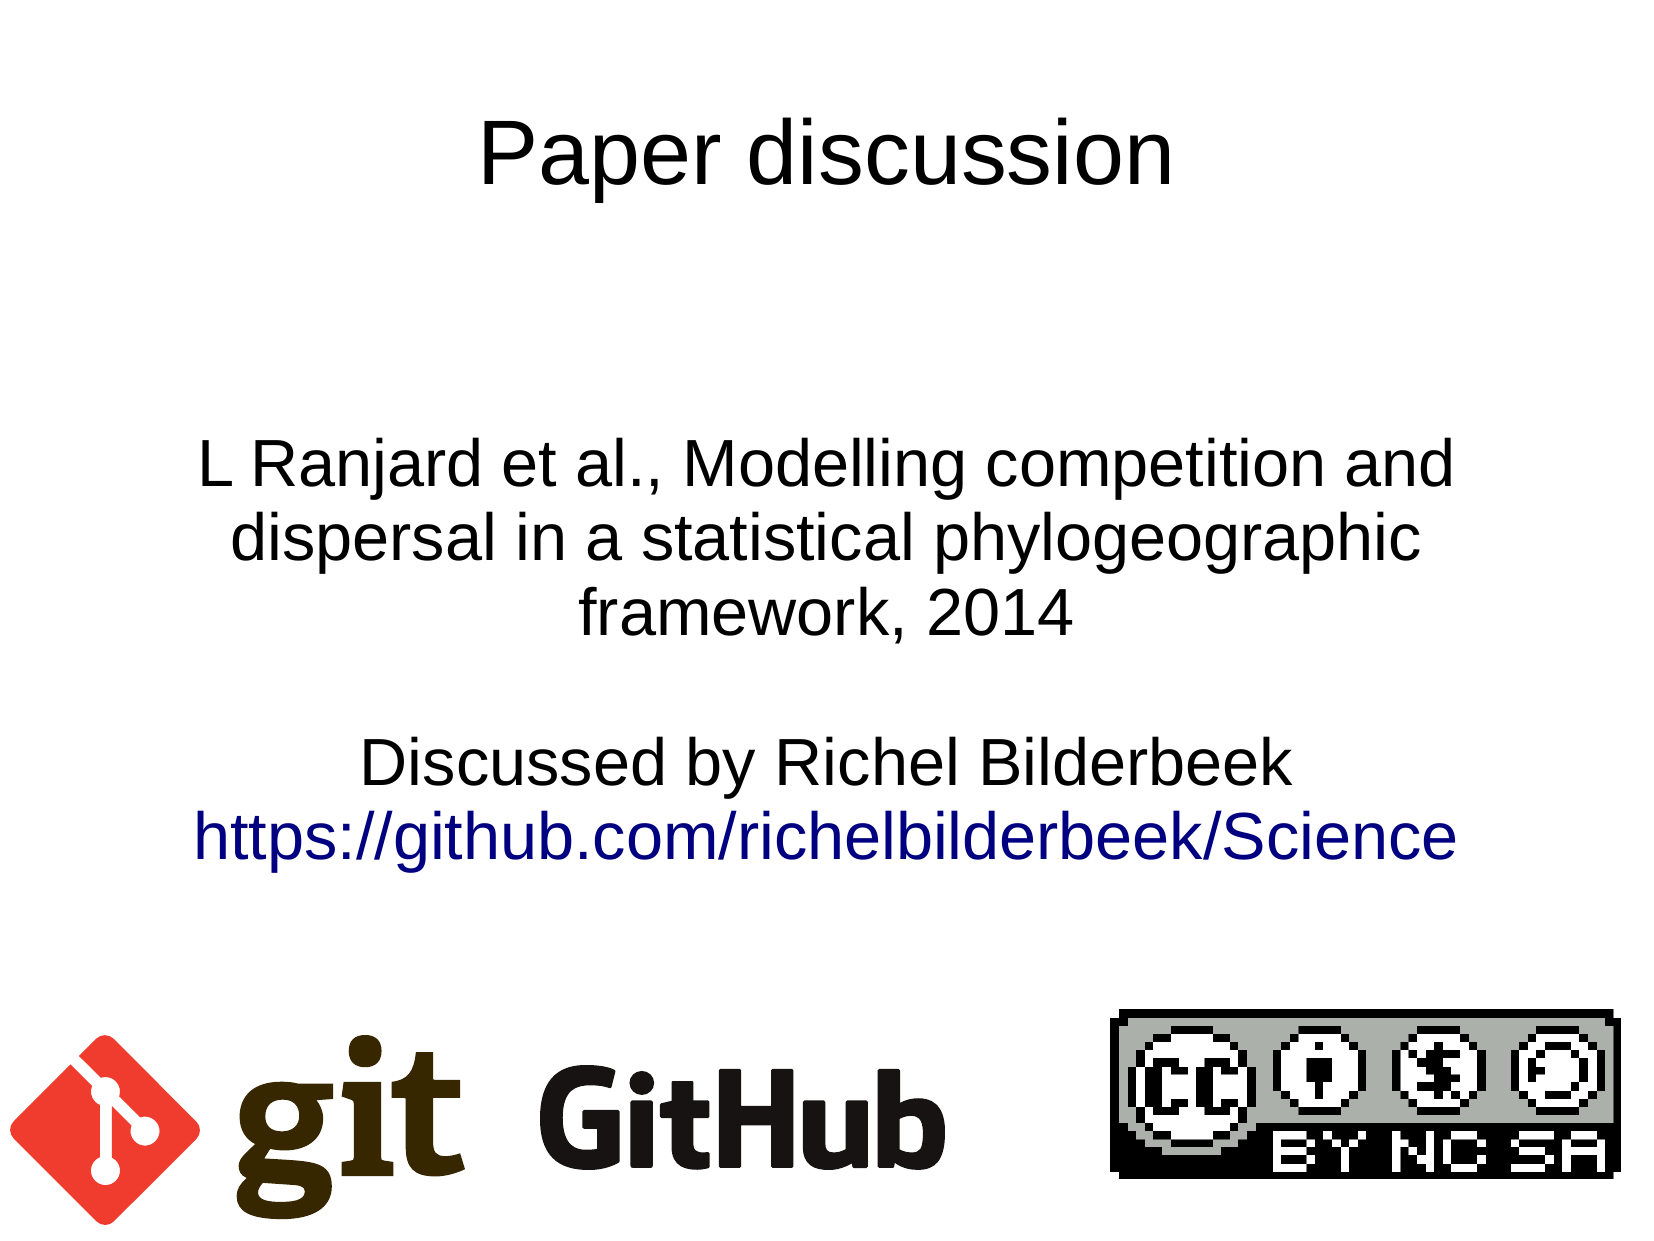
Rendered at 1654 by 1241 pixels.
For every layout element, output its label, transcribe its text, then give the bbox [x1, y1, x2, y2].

picture [540, 1065, 946, 1171]
subtitle L Ranjard et al., Modelling competition and dispersal in a statistical phylogeographic framework, 2014 Discussed by Richel Bilderbeek https://github.com/richelbilderbeek/Science [82, 290, 1571, 1010]
title Paper discussion [82, 49, 1571, 257]
picture [1110, 1009, 1621, 1179]
picture [10, 1035, 466, 1225]
